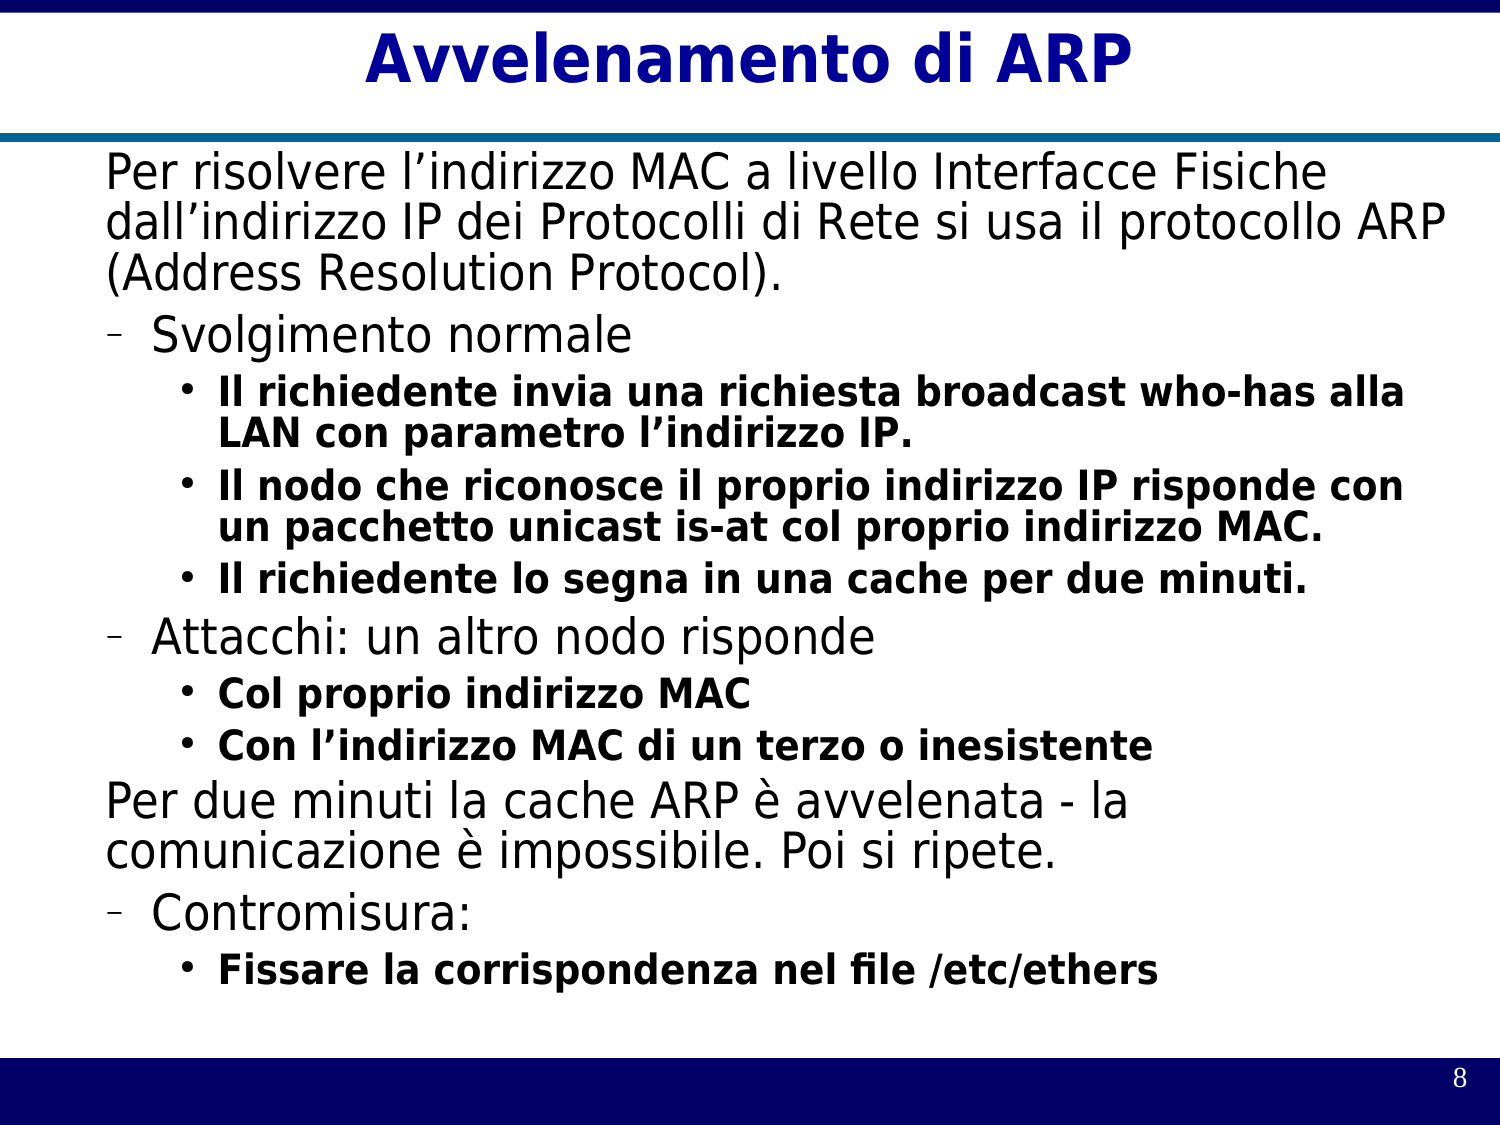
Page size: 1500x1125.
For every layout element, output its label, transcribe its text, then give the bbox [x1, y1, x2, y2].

list Per risolvere l’indirizzo MAC a livello Interfacce Fisiche dall’indirizzo IP dei Protocolli di Rete si usa il protocollo ARP (Address Resolution Protocol). Svolgimento normale Il richiedente invia una richiesta broadcast who-has alla LAN con parametro l’indirizzo IP. Il nodo che riconosce il proprio indirizzo IP risponde con un pacchetto unicast is-at col proprio indirizzo MAC. Il richiedente lo segna in una cache per due minuti. Attacchi: un altro nodo risponde Col proprio indirizzo MAC Con l’indirizzo MAC di un terzo o inesistente Per due minuti la cache ARP è avvelenata - la comunicazione è impossibile. Poi si ripete. Contromisura: Fissare la corrispondenza nel file /etc/ethers [30, 149, 1471, 1054]
title Avvelenamento di ARP [30, 0, 1471, 126]
